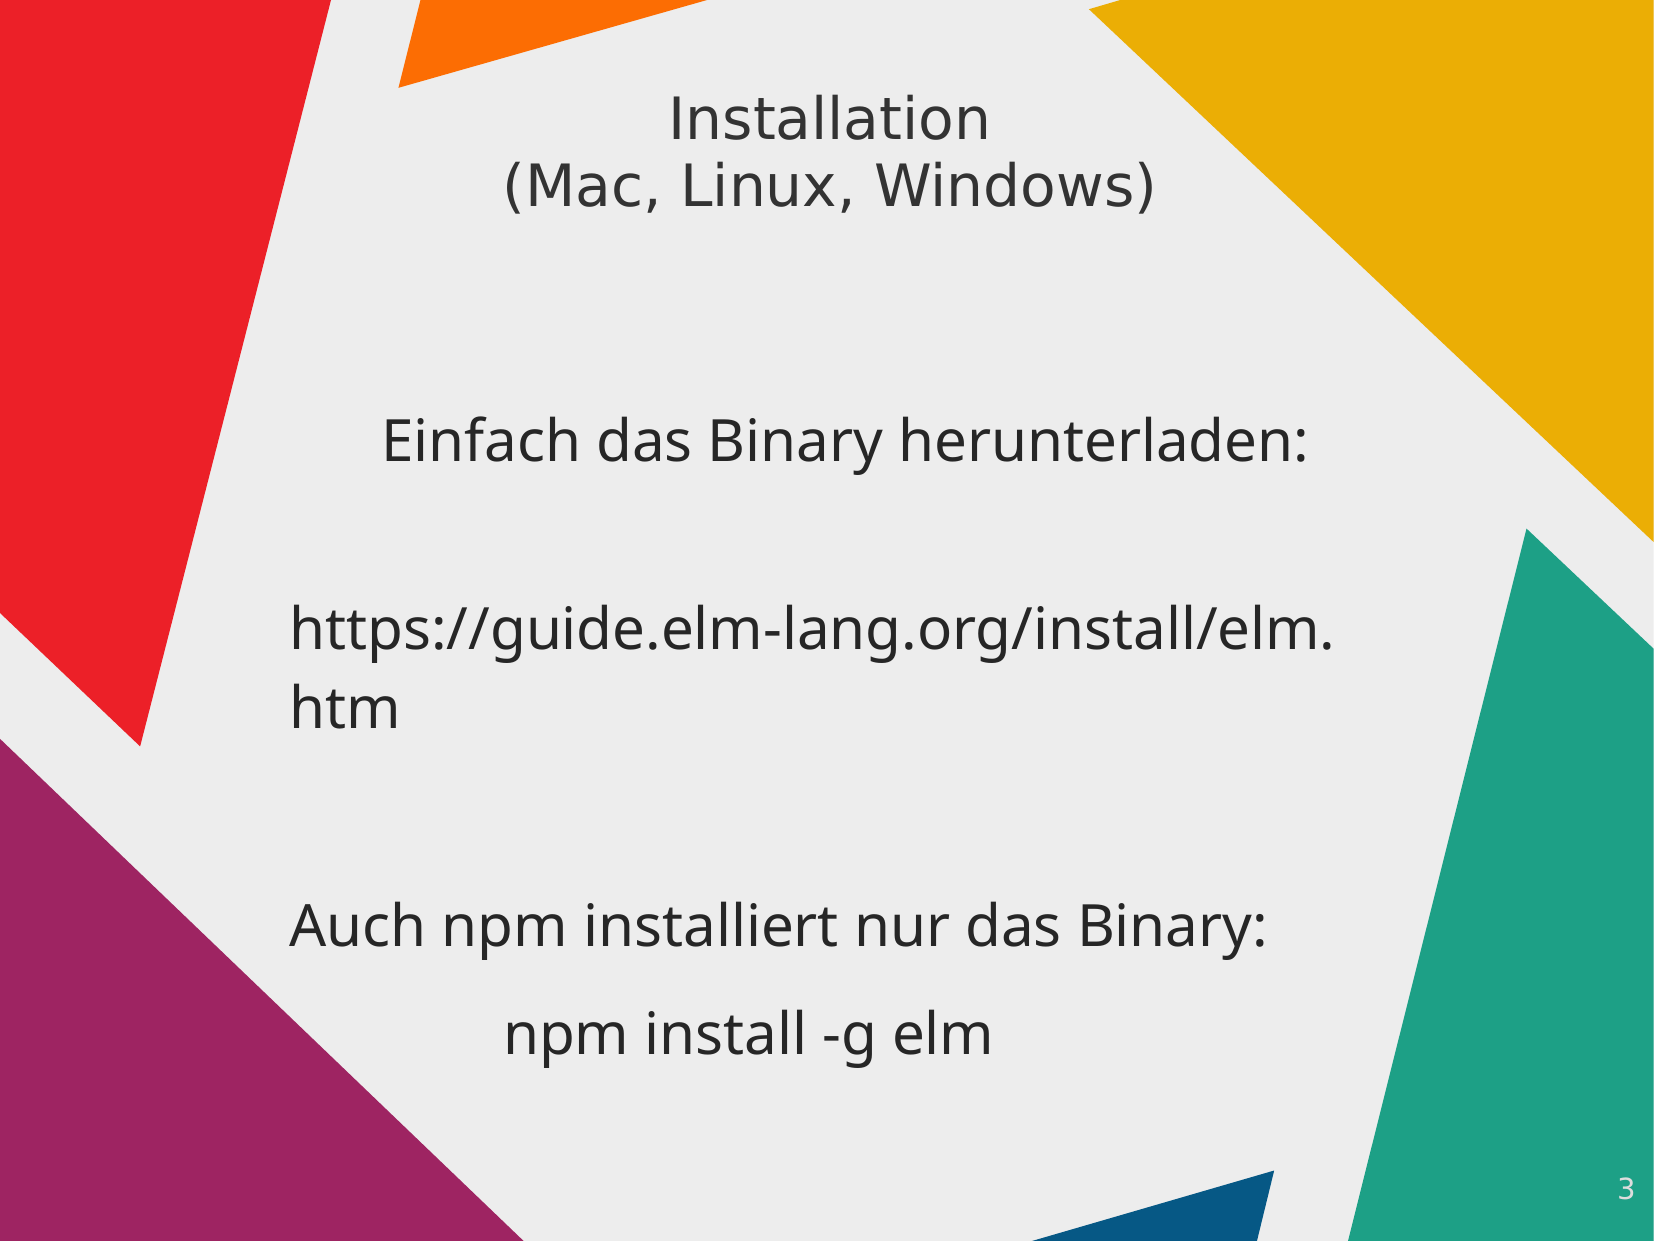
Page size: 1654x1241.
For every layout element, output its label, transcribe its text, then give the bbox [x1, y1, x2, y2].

list Einfach das Binary herunterladen: https://guide.elm-lang.org/install/elm.htm Auch npm installiert nur das Binary: npm install -g elm [289, 290, 1372, 1090]
title Installation (Mac, Linux, Windows) [289, 49, 1372, 257]
